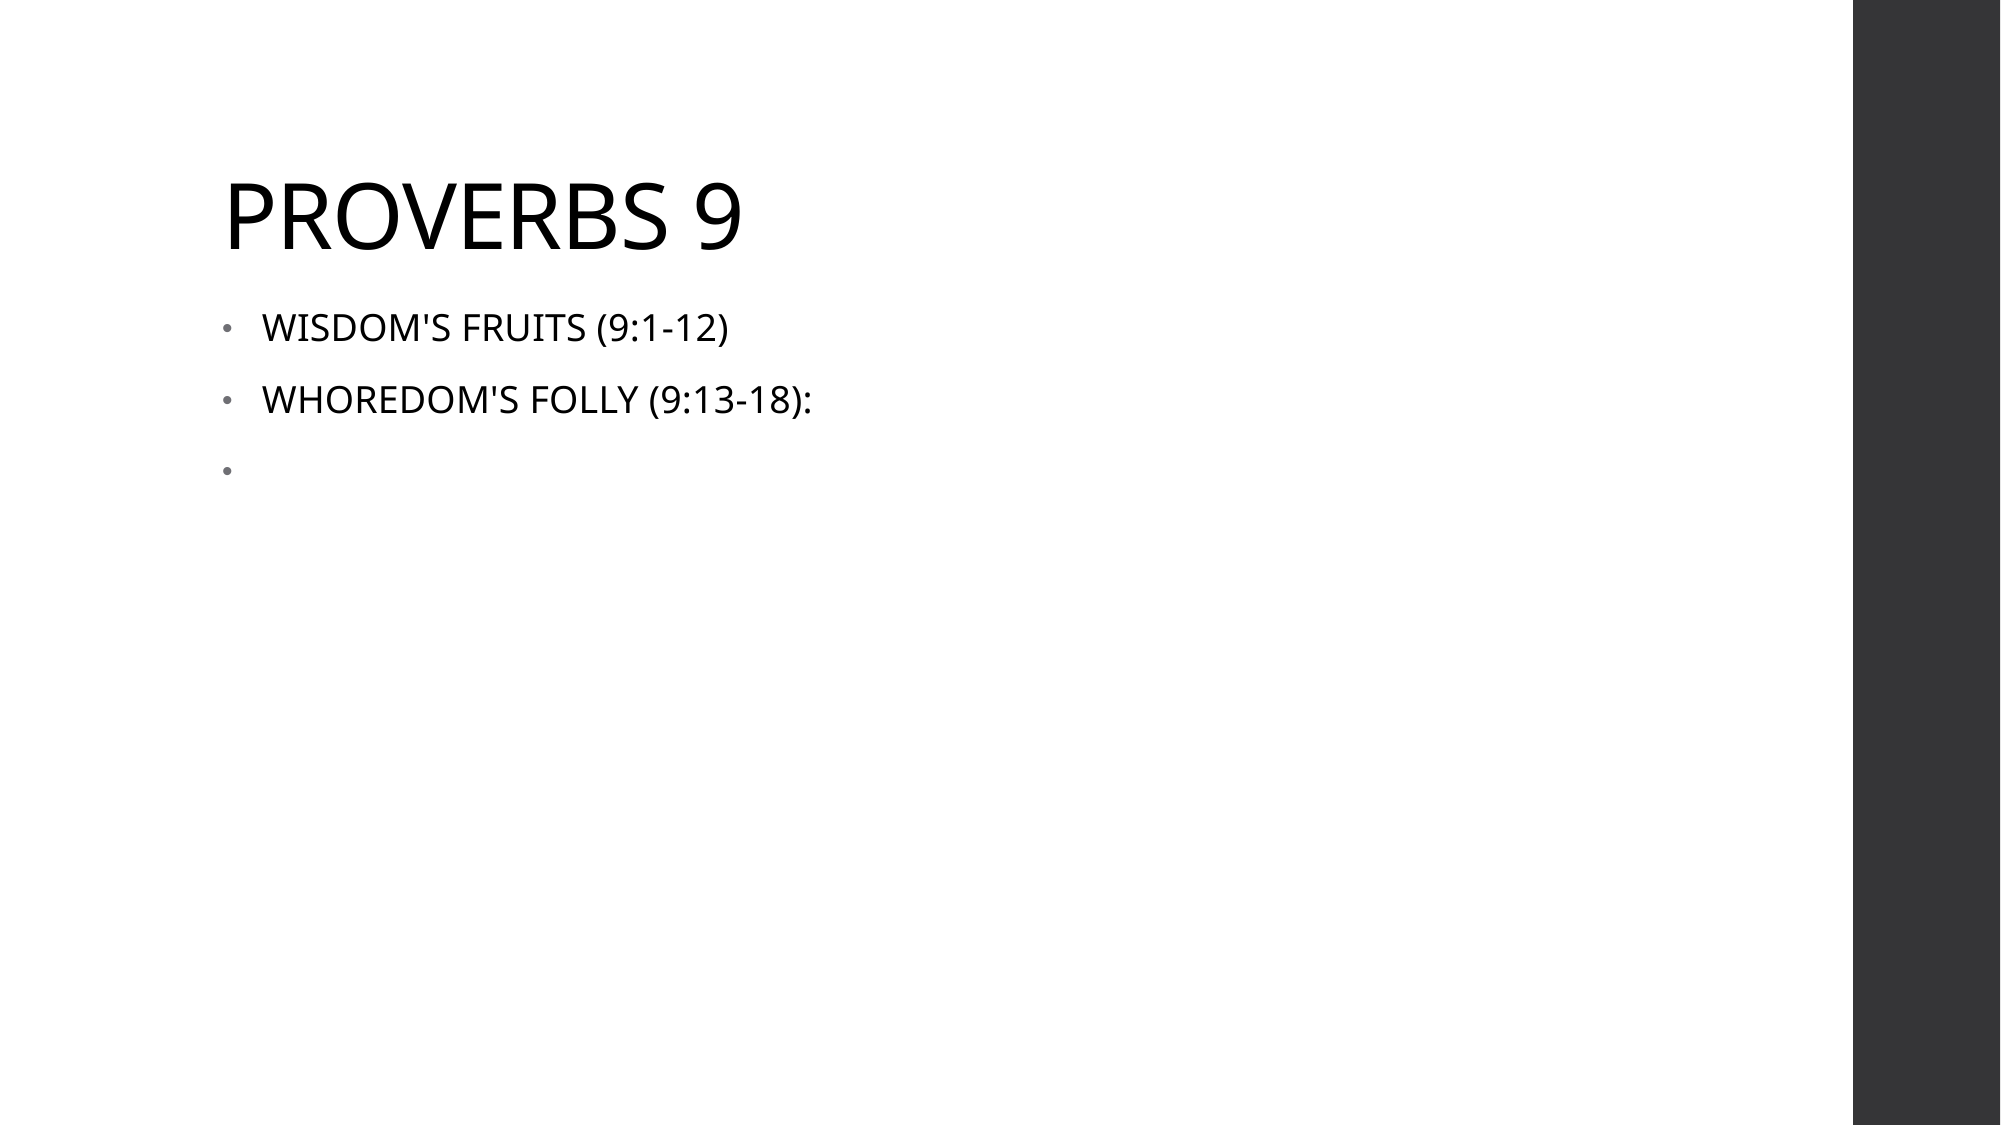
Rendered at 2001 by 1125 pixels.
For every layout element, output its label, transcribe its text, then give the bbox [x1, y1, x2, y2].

title PROVERBS 9 [206, 60, 1797, 278]
list WISDOM'S FRUITS (9:1-12) WHOREDOM'S FOLLY (9:13-18): [206, 299, 1617, 1014]
